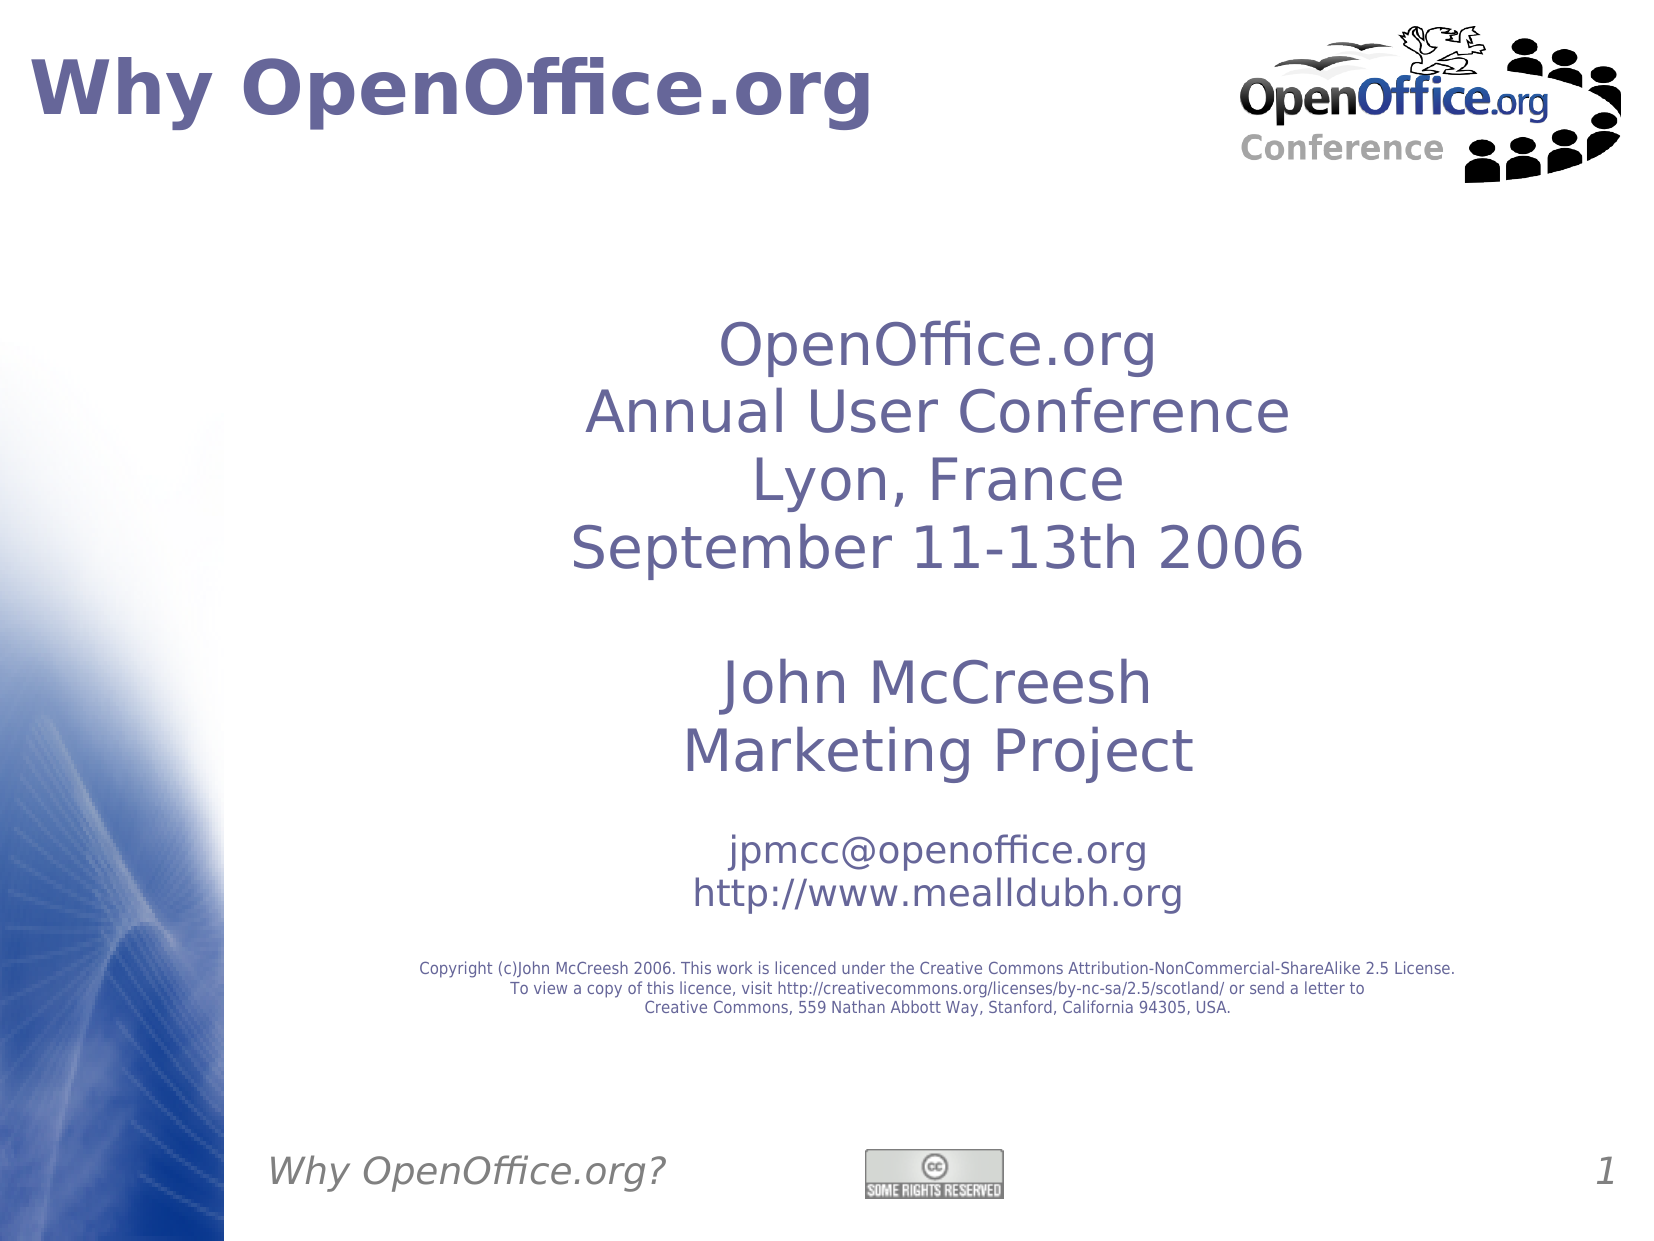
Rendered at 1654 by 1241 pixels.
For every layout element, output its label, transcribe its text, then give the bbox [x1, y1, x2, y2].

picture [0, 0, 224, 1241]
subtitle OpenOffice.org Annual User Conference Lyon, France September 11-13th 2006 John McCreesh Marketing Project jpmcc@openoffice.org http://www.mealldubh.org Copyright (c)John McCreesh 2006. This work is licenced under the Creative Commons Attribution-NonCommercial-ShareAlike 2.5 License. To view a copy of this licence, visit http://creativecommons.org/licenses/by-nc-sa/2.5/scotland/ or send a letter to Creative Commons, 559 Nathan Abbott Way, Stanford, California 94305, USA. [223, 236, 1619, 1093]
title Why OpenOffice.org [29, 29, 1216, 149]
picture [1240, 26, 1621, 183]
